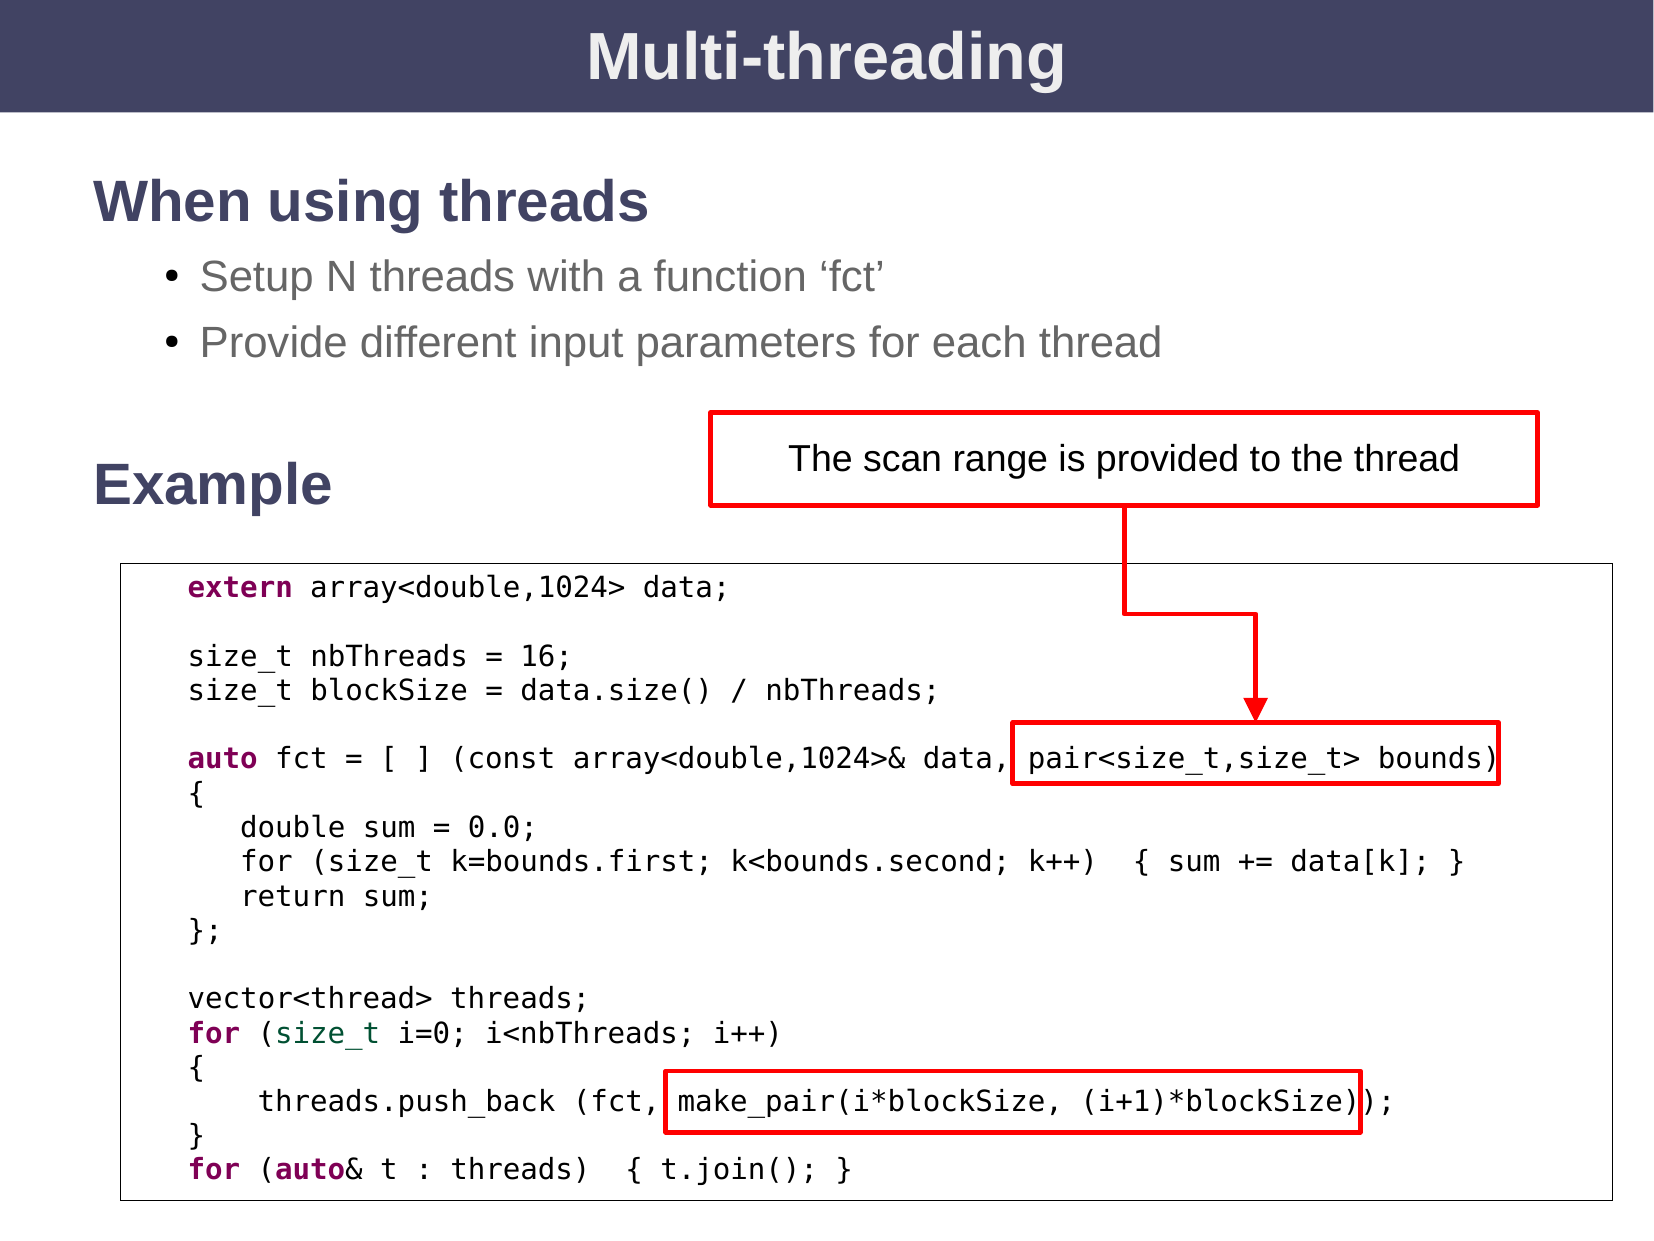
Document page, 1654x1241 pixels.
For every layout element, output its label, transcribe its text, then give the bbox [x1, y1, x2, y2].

text_box When using threads Setup N threads with a function ‘fct’ Provide different input parameters for each thread Example [78, 161, 1607, 528]
text_box The scan range is provided to the thread [710, 412, 1538, 506]
text_box extern array<double,1024> data; size_t nbThreads = 16; size_t blockSize = data.size() / nbThreads; auto fct = [ ] (const array<double,1024>& data, pair<size_t,size_t> bounds) { double sum = 0.0; for (size_t k=bounds.first; k<bounds.second; k++) { sum += data[k]; } return sum; }; vector<thread> threads; for (size_t i=0; i<nbThreads; i++) { threads.push_back (fct, make_pair(i*blockSize, (i+1)*blockSize)); } for (auto& t : threads) { t.join(); } [1015, 725, 1496, 781]
text_box Multi-threading [0, 0, 1654, 113]
text_box extern array<double,1024> data; size_t nbThreads = 16; size_t blockSize = data.size() / nbThreads; auto fct = [ ] (const array<double,1024>& data, pair<size_t,size_t> bounds) { double sum = 0.0; for (size_t k=bounds.first; k<bounds.second; k++) { sum += data[k]; } return sum; }; vector<thread> threads; for (size_t i=0; i<nbThreads; i++) { threads.push_back (fct, make_pair(i*blockSize, (i+1)*blockSize)); } for (auto& t : threads) { t.join(); } [120, 563, 1613, 1201]
